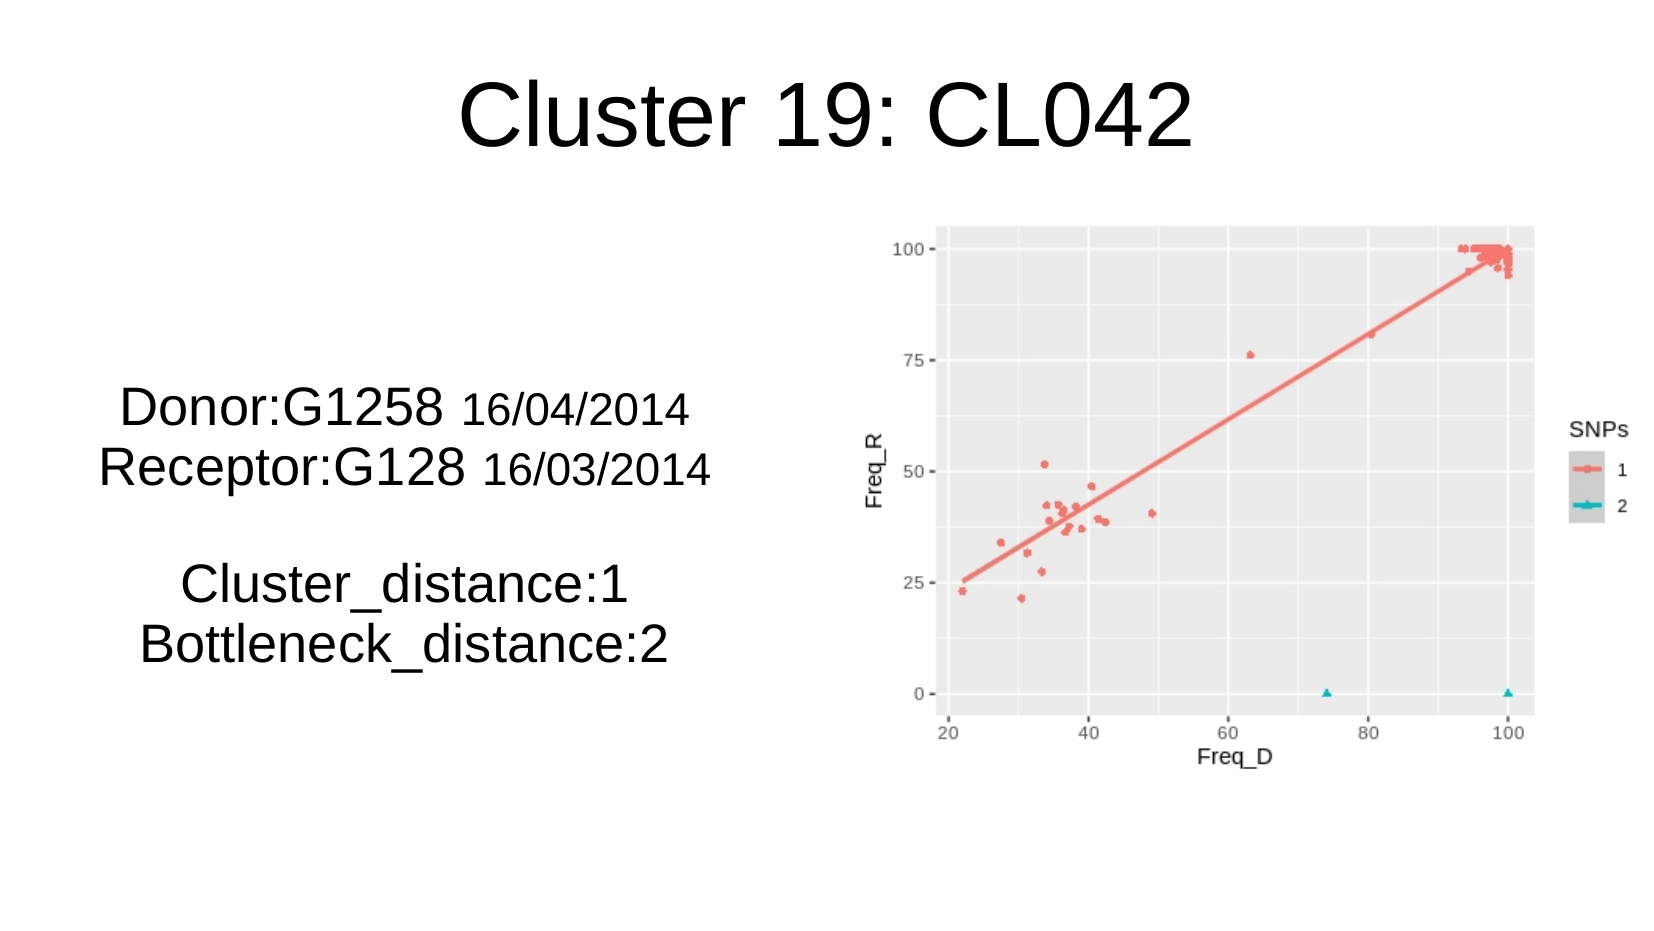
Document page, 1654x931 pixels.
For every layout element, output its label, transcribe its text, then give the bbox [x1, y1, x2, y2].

picture [855, 215, 1652, 781]
text_box Donor:G1258 16/04/2014 Receptor:G128 16/03/2014 Cluster_distance:1 Bottleneck_distance:2 [30, 255, 781, 796]
title Cluster 19: CL042 [82, 37, 1571, 193]
